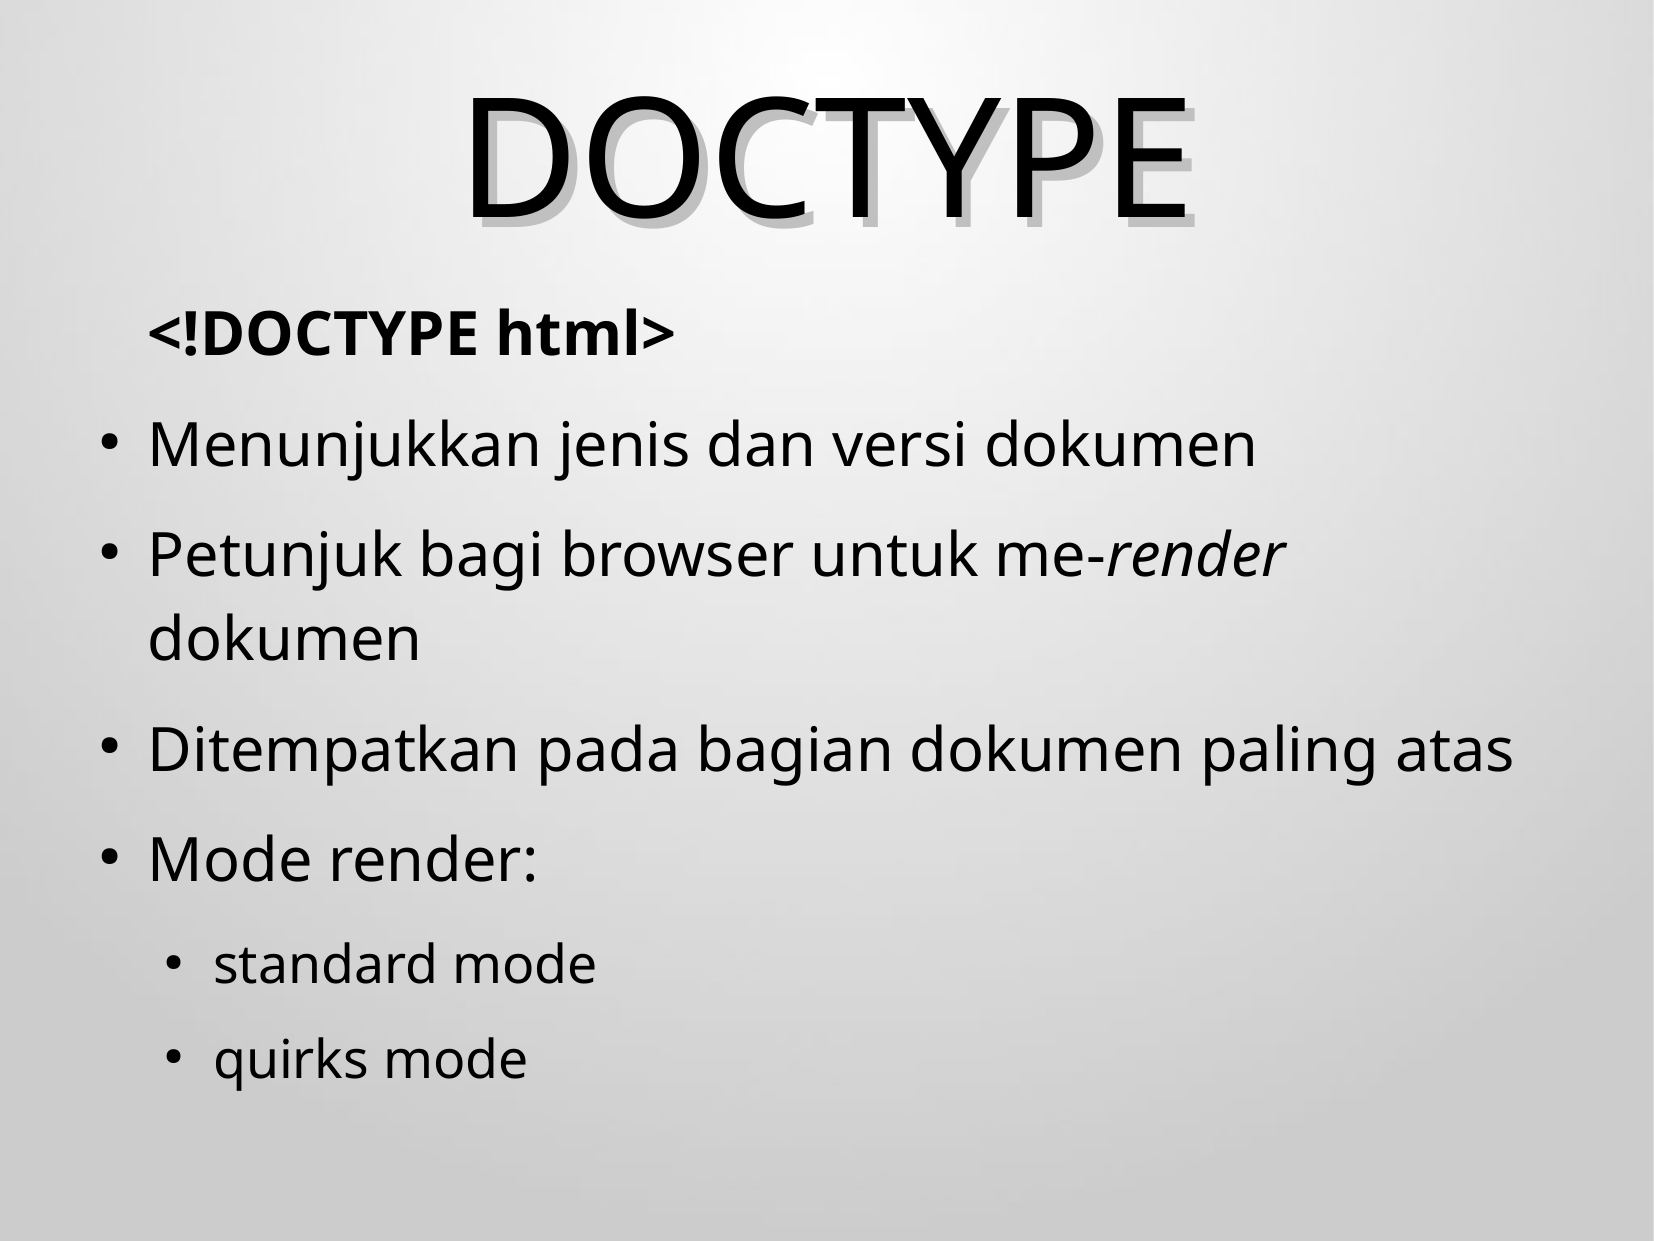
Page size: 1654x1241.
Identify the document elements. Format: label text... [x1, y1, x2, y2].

list <!DOCTYPE html> Menunjukkan jenis dan versi dokumen Petunjuk bagi browser untuk me-render dokumen Ditempatkan pada bagian dokumen paling atas Mode render: standard mode quirks mode [82, 290, 1571, 1109]
title DOCTYPE [82, 49, 1571, 257]
picture [0, 0, 1654, 1241]
